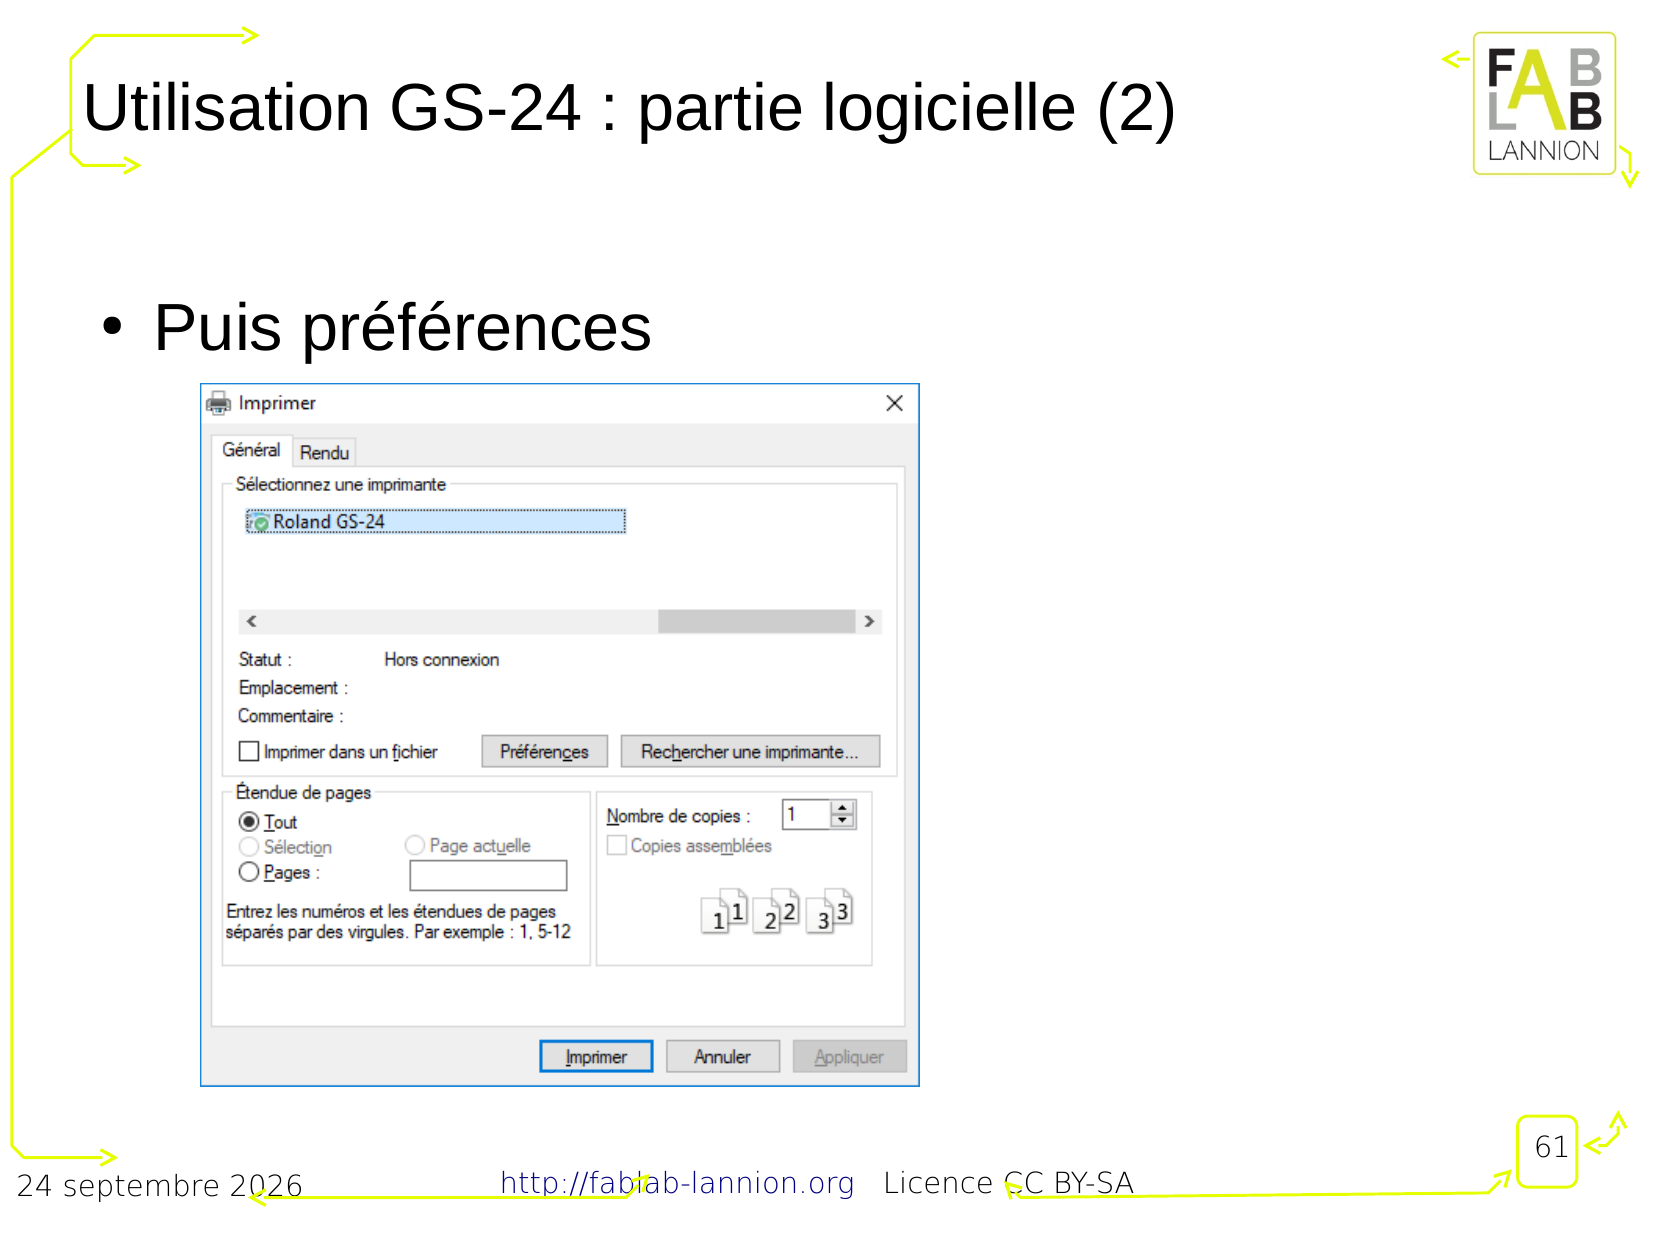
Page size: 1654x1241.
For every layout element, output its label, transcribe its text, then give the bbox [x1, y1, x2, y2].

list Puis préférences [82, 290, 1571, 1010]
picture [200, 383, 920, 1087]
picture [1470, 29, 1619, 178]
title Utilisation GS-24 : partie logicielle (2) [82, 49, 1441, 166]
